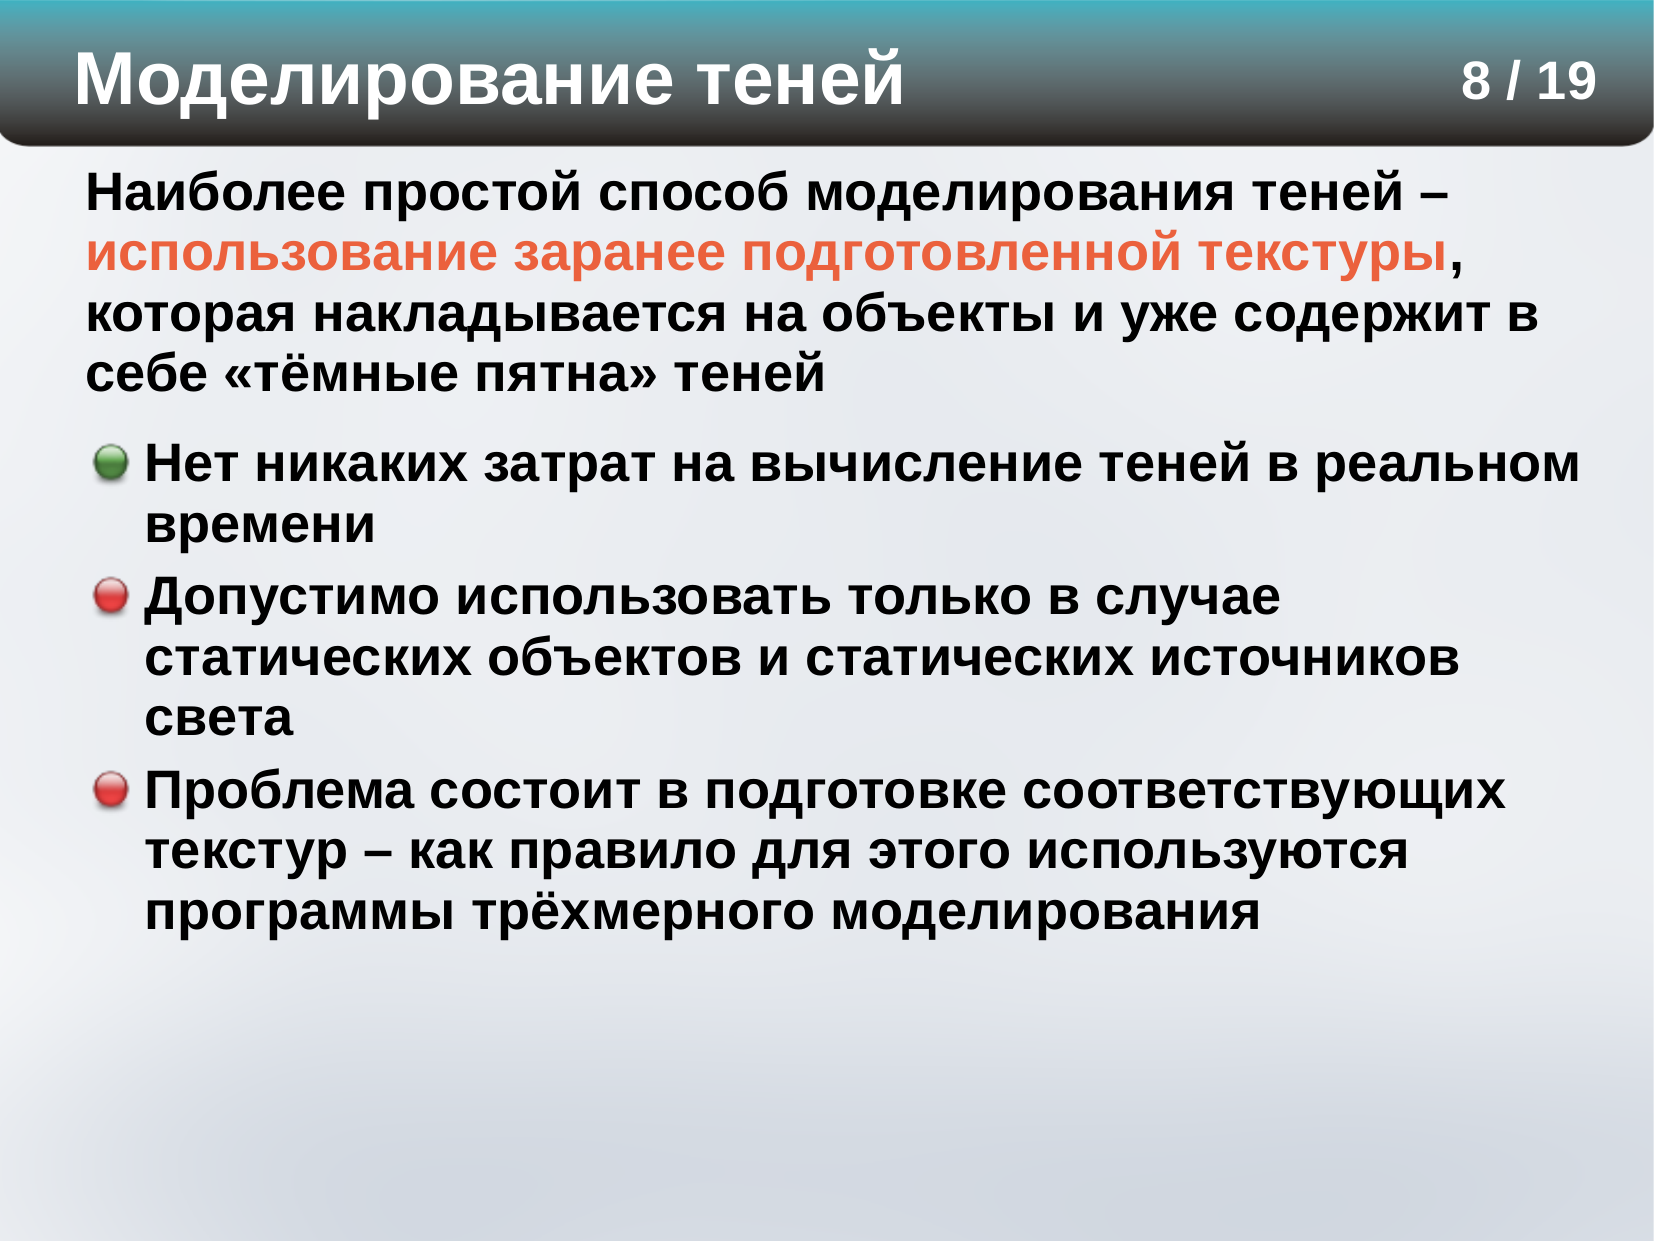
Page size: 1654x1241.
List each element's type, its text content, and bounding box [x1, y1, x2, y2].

text_box <номер> / 19 [1446, 42, 1654, 179]
text_box Наиболее простой способ моделирования теней – использование заранее подготовленной текстуры, которая накладывается на объекты и уже содержит в себе «тёмные пятна» теней Нет никаких затрат на вычисление теней в реальном времени Допустимо использовать только в случае статических объектов и статических источников света Проблема состоит в подготовке соответствующих текстур – как правило для этого используются программы трёхмерного моделирования [70, 153, 1625, 949]
text_box Моделирование теней [59, 29, 1300, 129]
picture [0, 0, 1654, 1241]
